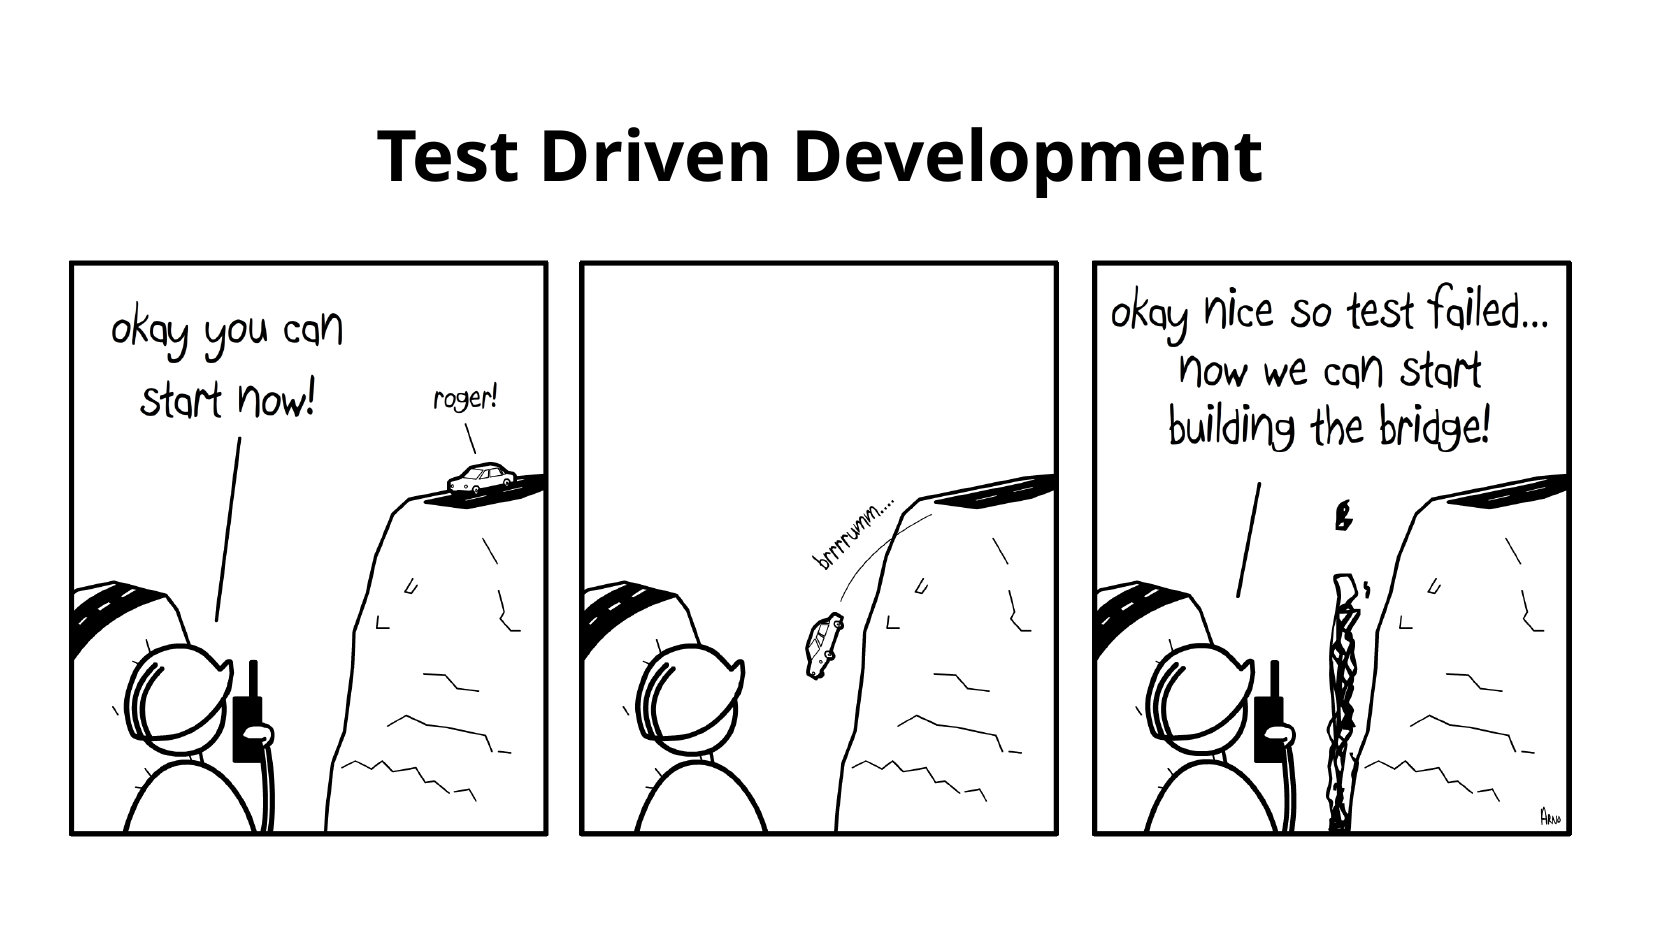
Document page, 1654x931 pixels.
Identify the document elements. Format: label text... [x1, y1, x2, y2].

title Test Driven Development [76, 57, 1565, 213]
picture [59, 213, 1581, 886]
